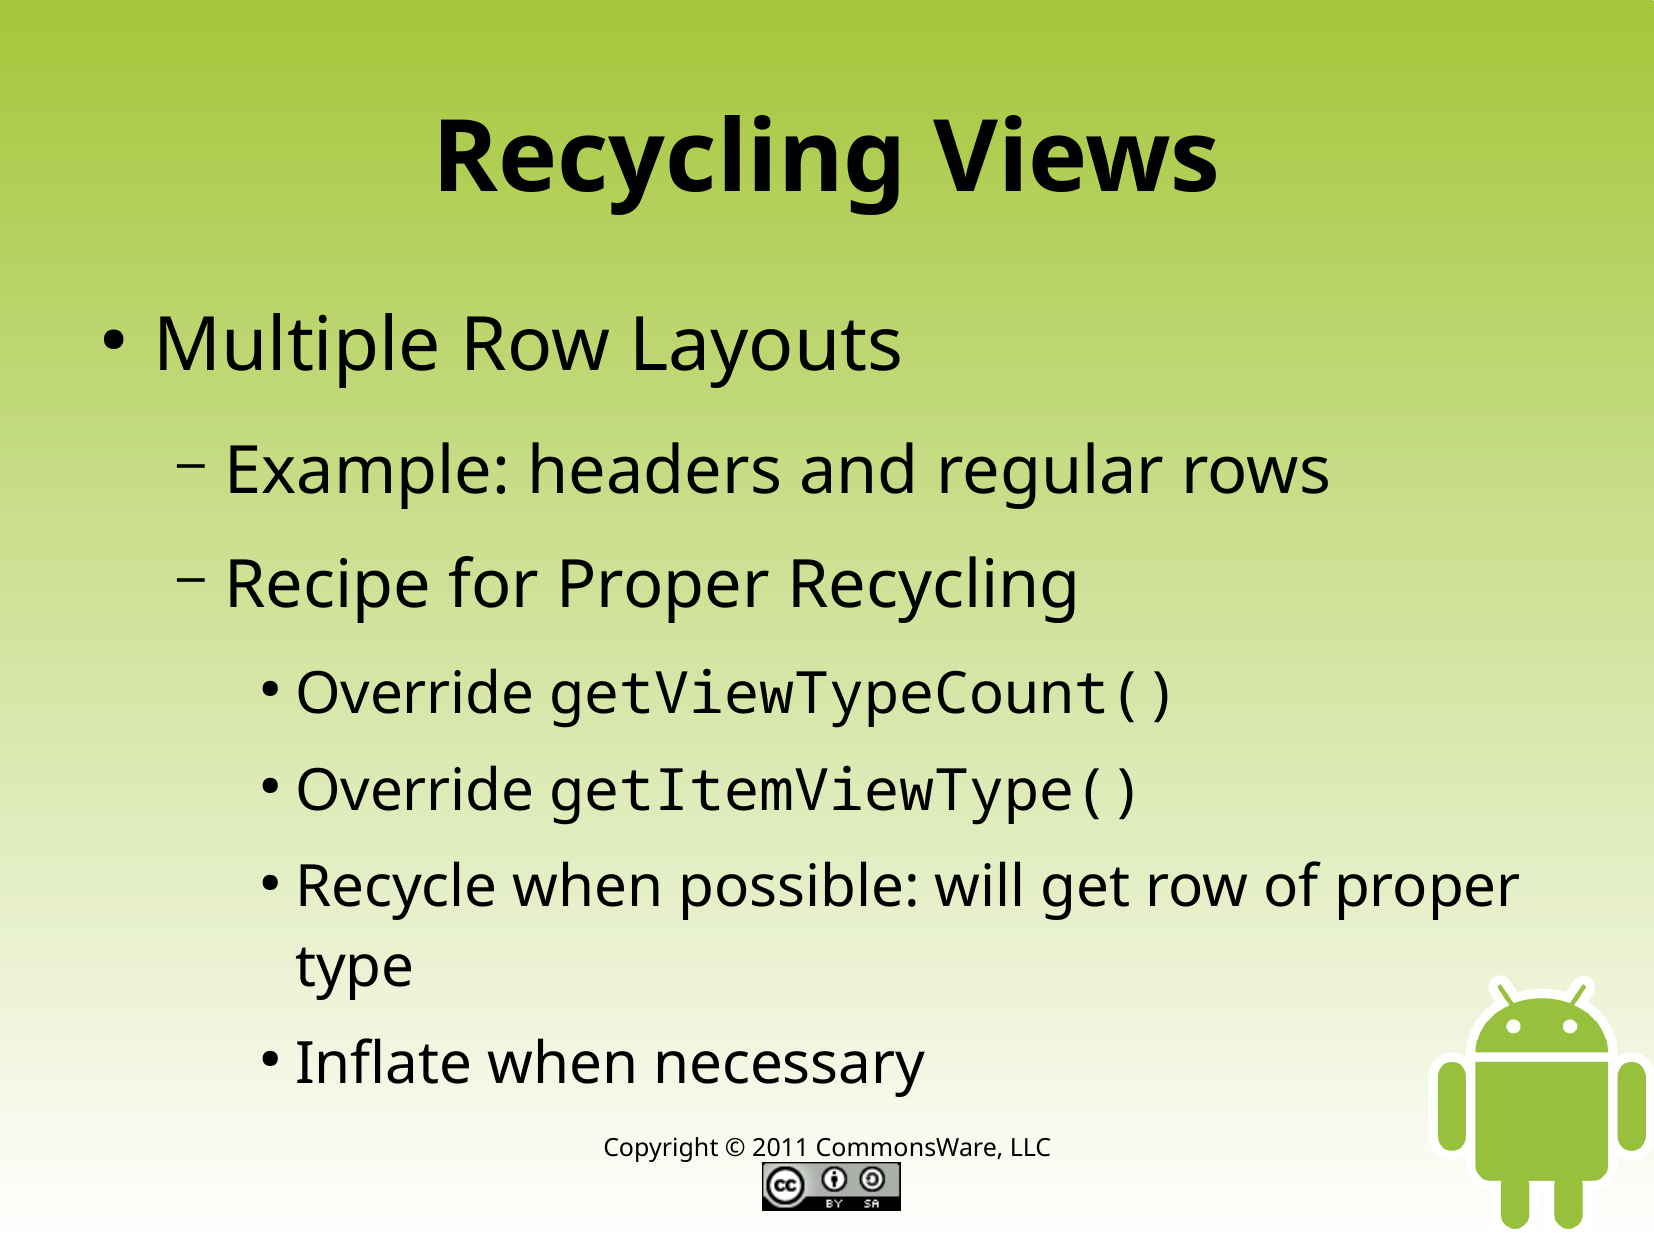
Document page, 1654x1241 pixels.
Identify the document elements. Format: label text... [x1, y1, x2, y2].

picture [1428, 975, 1654, 1238]
picture [762, 1162, 901, 1211]
title Recycling Views [82, 49, 1571, 257]
list Multiple Row Layouts Example: headers and regular rows Recipe for Proper Recycling Override getViewTypeCount() Override getItemViewType() Recycle when possible: will get row of proper type Inflate when necessary [82, 290, 1571, 1126]
